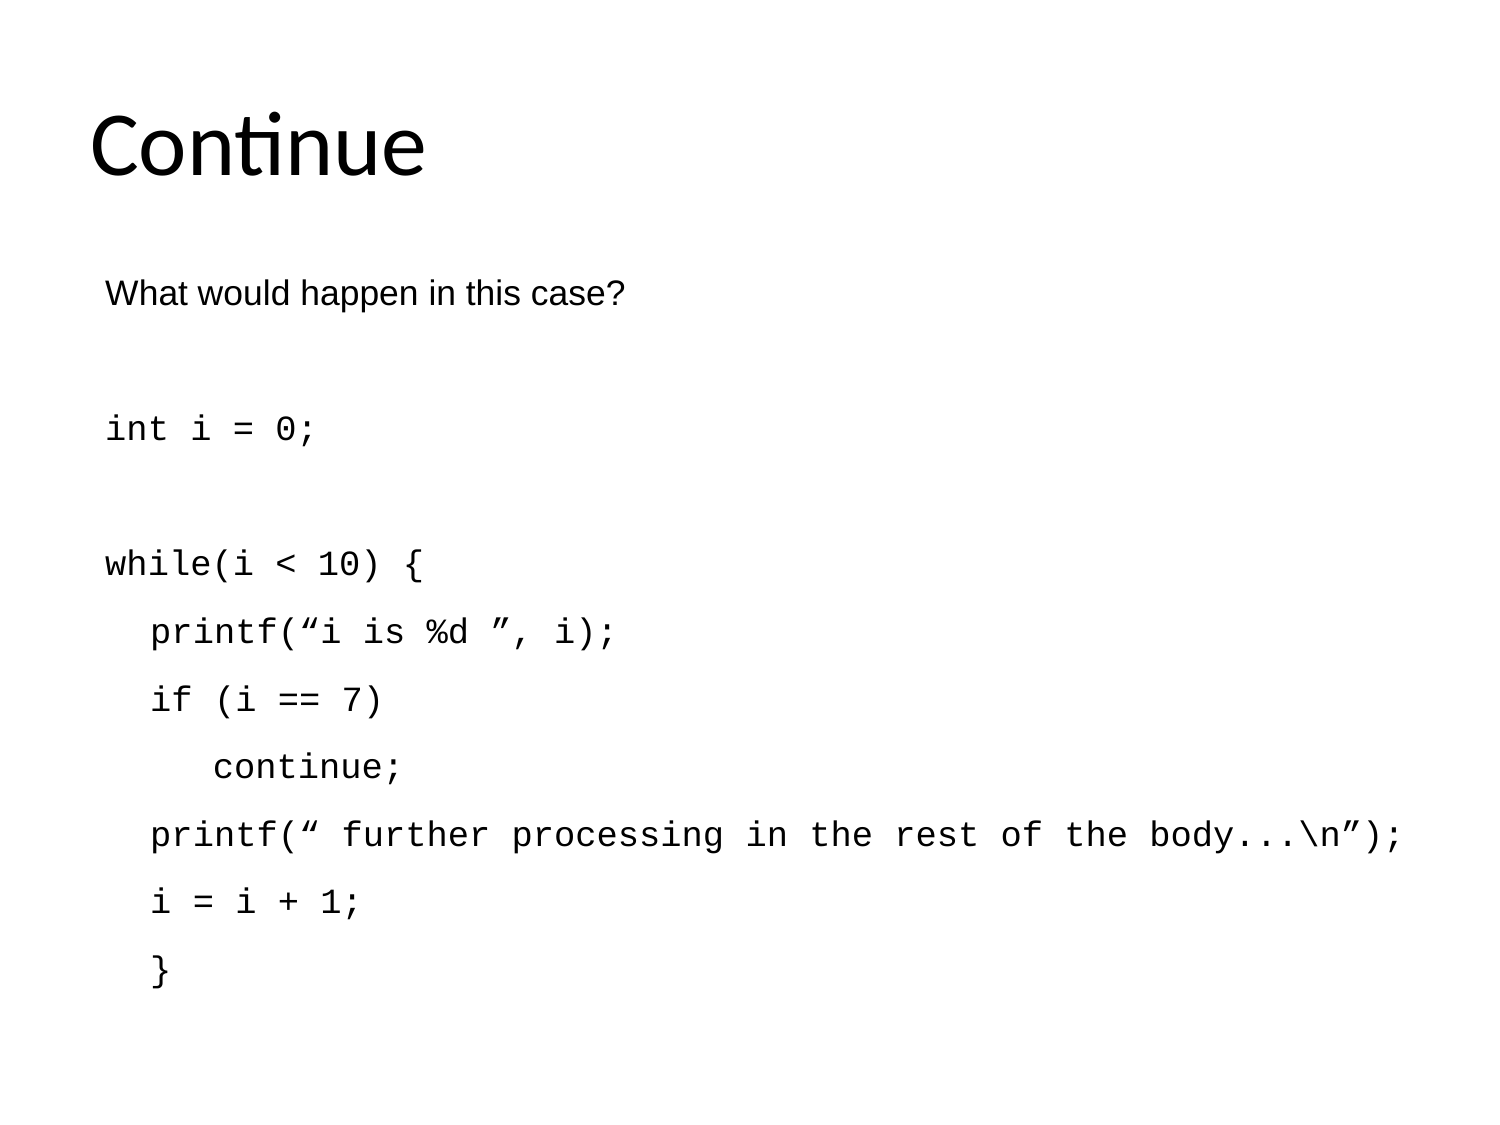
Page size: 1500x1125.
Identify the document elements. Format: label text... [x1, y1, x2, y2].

list What would happen in this case? int i = 0; while(i < 10) { printf(“i is %d ”, i); if (i == 7) continue; printf(“ further processing in the rest of the body...\n”); i = i + 1; } [75, 262, 1425, 1005]
title Continue [75, 45, 1425, 233]
